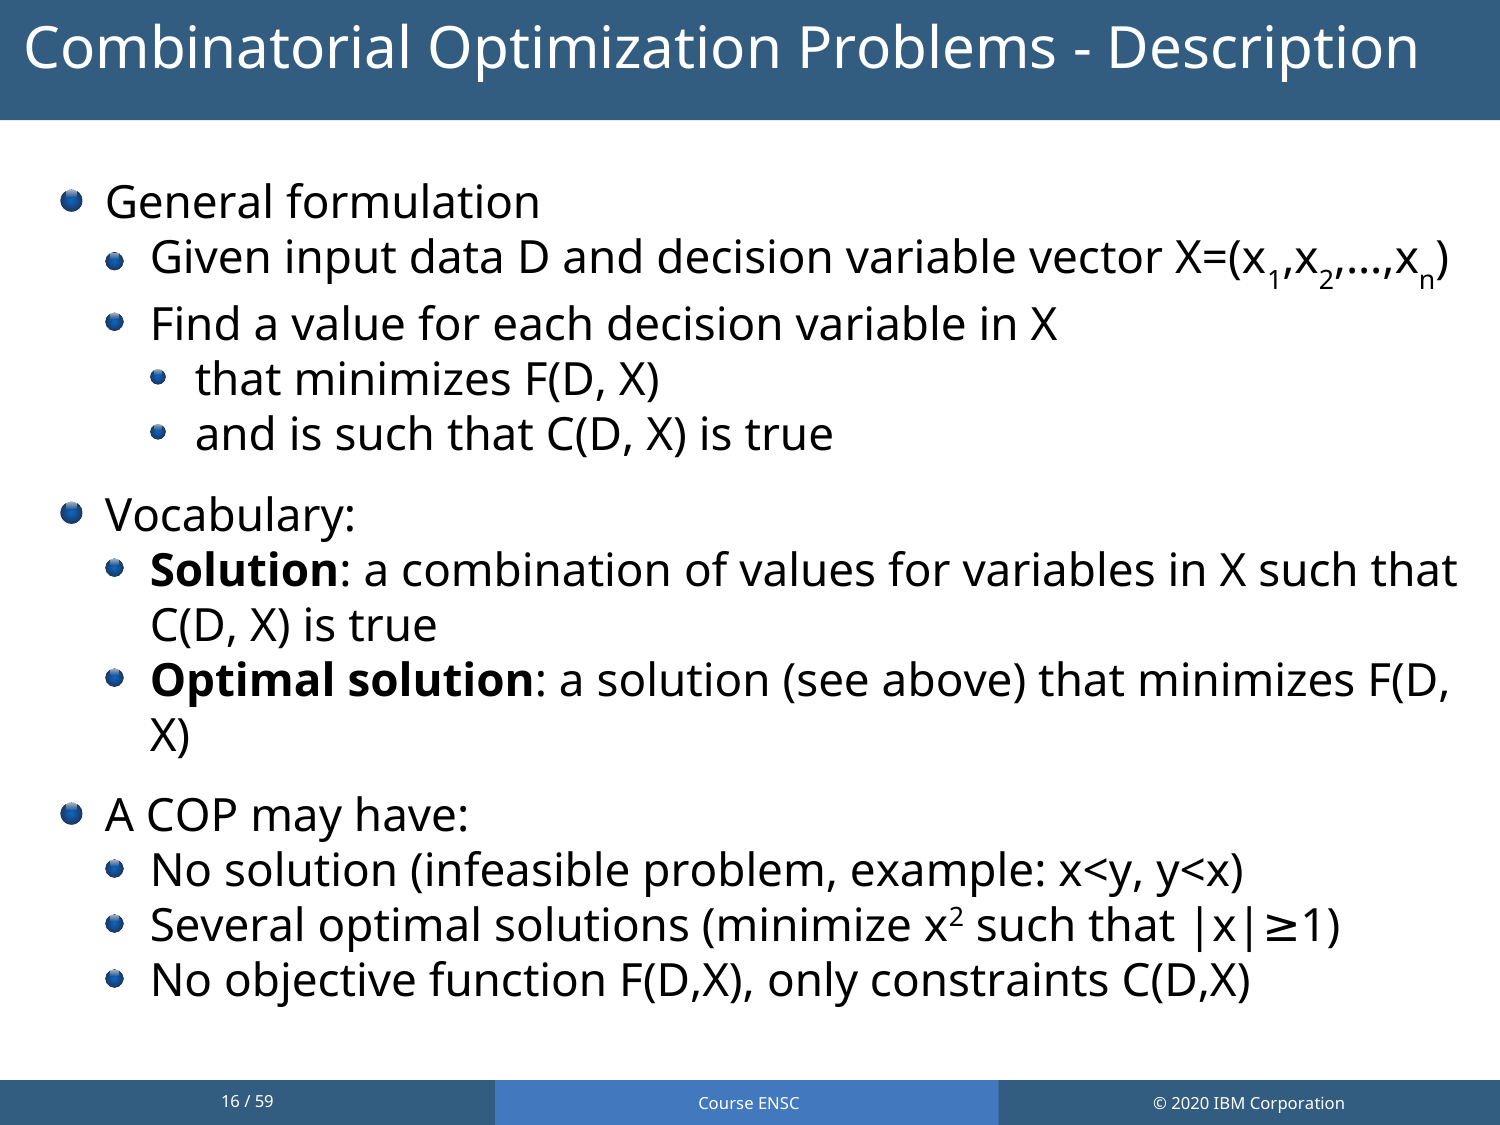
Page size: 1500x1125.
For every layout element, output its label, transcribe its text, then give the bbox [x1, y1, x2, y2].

title Combinatorial Optimization Problems - Description [0, 0, 1500, 121]
list General formulation Given input data D and decision variable vector X=(x1,x2,…,xn) Find a value for each decision variable in X that minimizes F(D, X) and is such that C(D, X) is true Vocabulary: Solution: a combination of values for variables in X such that C(D, X) is true Optimal solution: a solution (see above) that minimizes F(D, X) A COP may have: No solution (infeasible problem, example: x<y, y<x) Several optimal solutions (minimize x2 such that |x|≥1) No objective function F(D,X), only constraints C(D,X) [45, 165, 1500, 1036]
